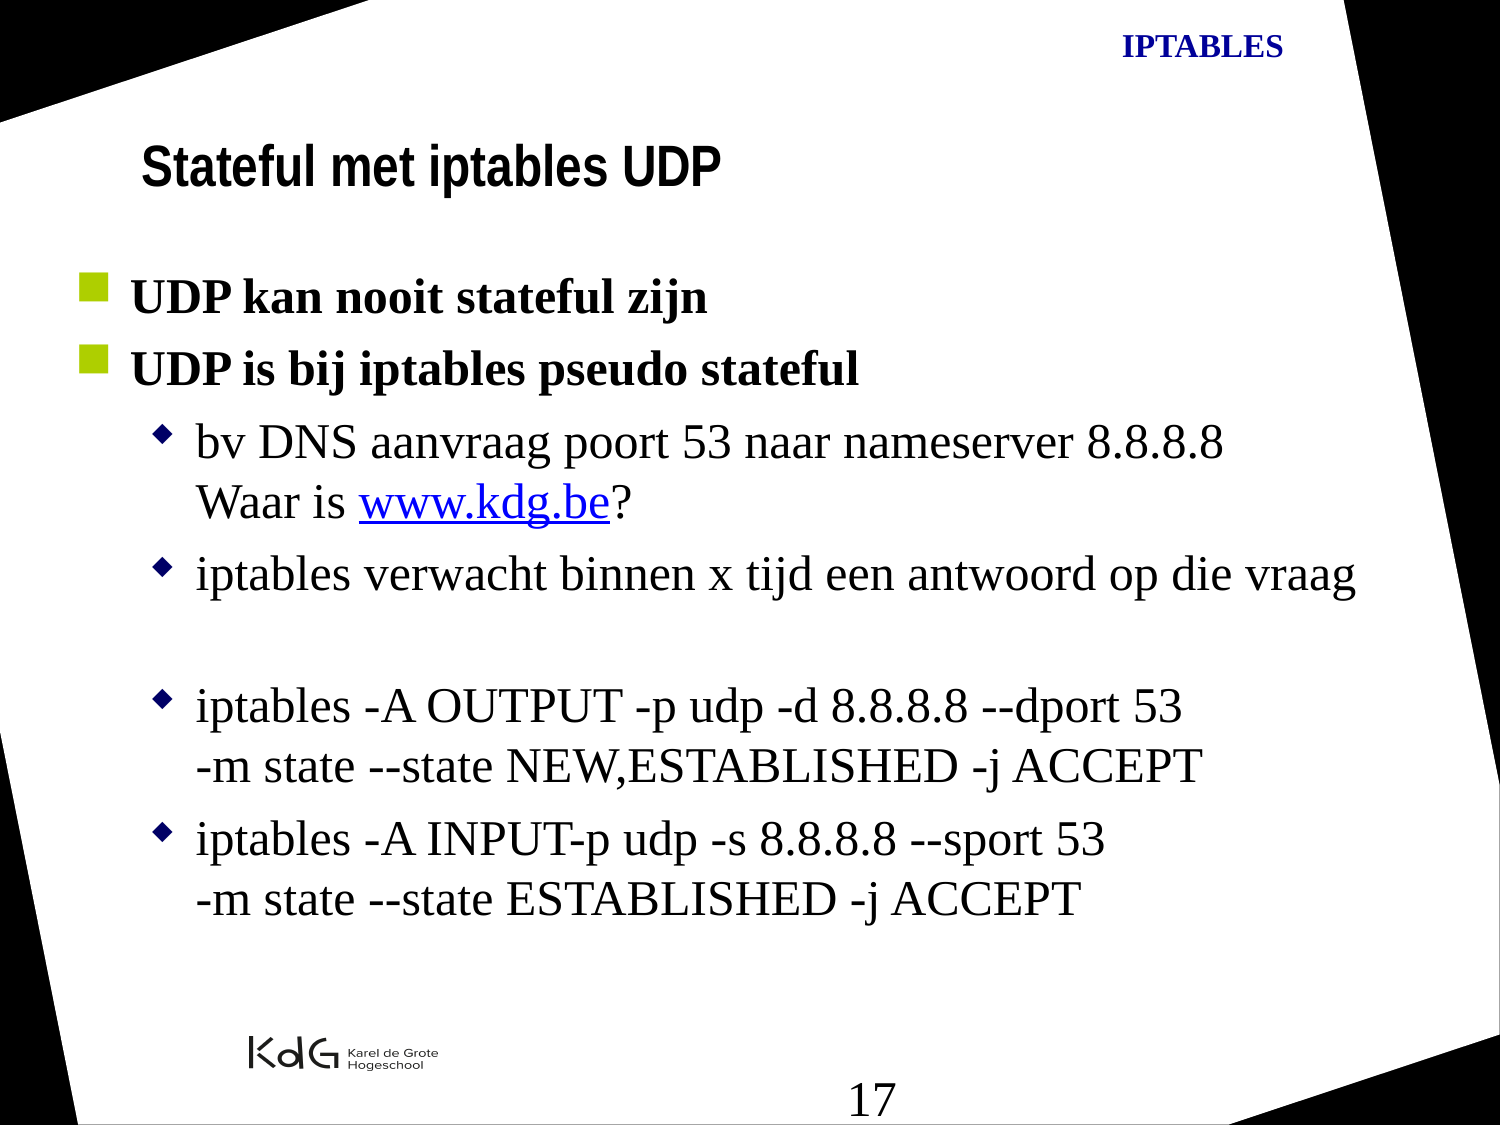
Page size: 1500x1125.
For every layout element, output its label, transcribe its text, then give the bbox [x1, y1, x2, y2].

text_box Stateful met iptables UDP [141, 72, 1447, 253]
picture [249, 1036, 438, 1071]
text_box UDP kan nooit stateful zijn UDP is bij iptables pseudo stateful bv DNS aanvraag poort 53 naar nameserver 8.8.8.8 Waar is www.kdg.be? iptables verwacht binnen x tijd een antwoord op die vraag iptables -A OUTPUT -p udp -d 8.8.8.8 --dport 53 -m state --state NEW,ESTABLISHED -j ACCEPT iptables -A INPUT-p udp -s 8.8.8.8 --sport 53 -m state --state ESTABLISHED -j ACCEPT [75, 263, 1425, 1006]
